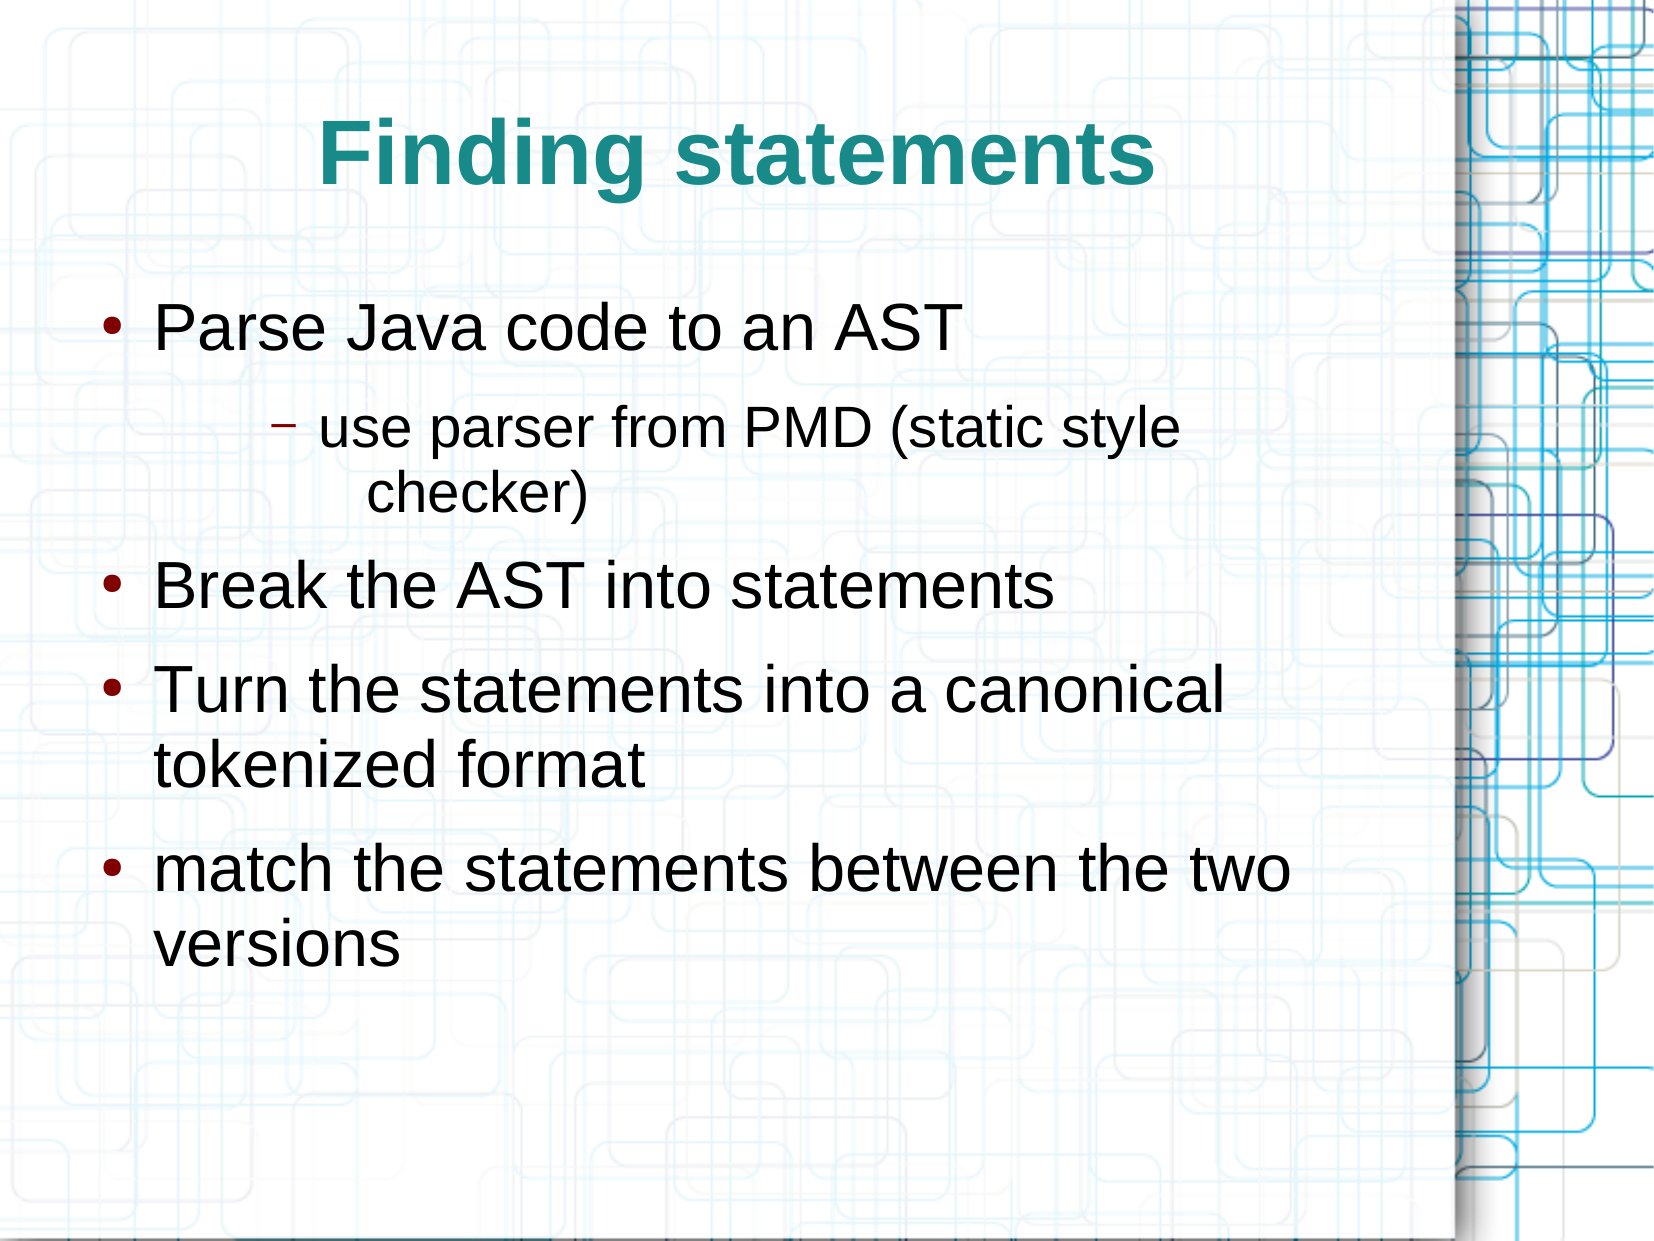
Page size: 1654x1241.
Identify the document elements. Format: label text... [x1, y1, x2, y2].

title Finding statements [59, 56, 1418, 250]
list Parse Java code to an AST use parser from PMD (static style checker) Break the AST into statements Turn the statements into a canonical tokenized format match the statements between the two versions [82, 290, 1418, 1094]
picture [0, 0, 1654, 1241]
